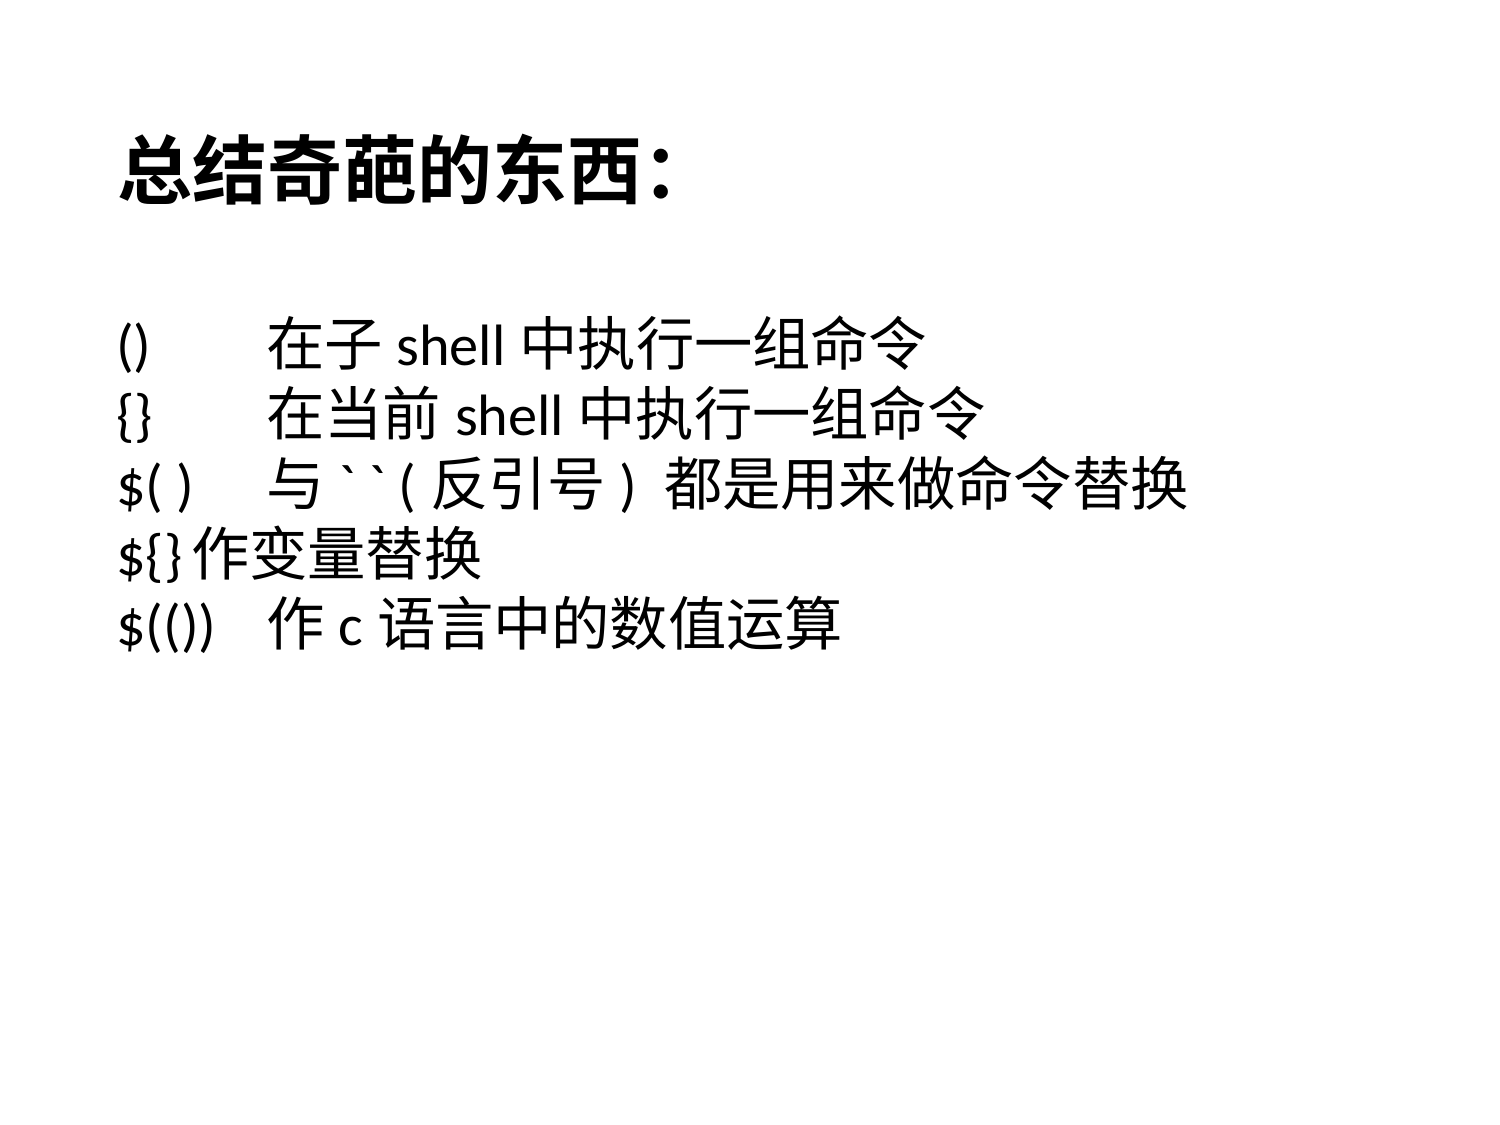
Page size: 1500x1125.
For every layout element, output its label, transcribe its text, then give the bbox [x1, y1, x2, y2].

text_box () 在子shell中执行一组命令 {} 在当前shell中执行一组命令 $( ) 与` ` (反引号) 都是用来做命令替换 ${} 作变量替换 $(()) 作c语言中的数值运算 [101, 299, 1395, 1014]
text_box 总结奇葩的东西： [103, 59, 1397, 277]
